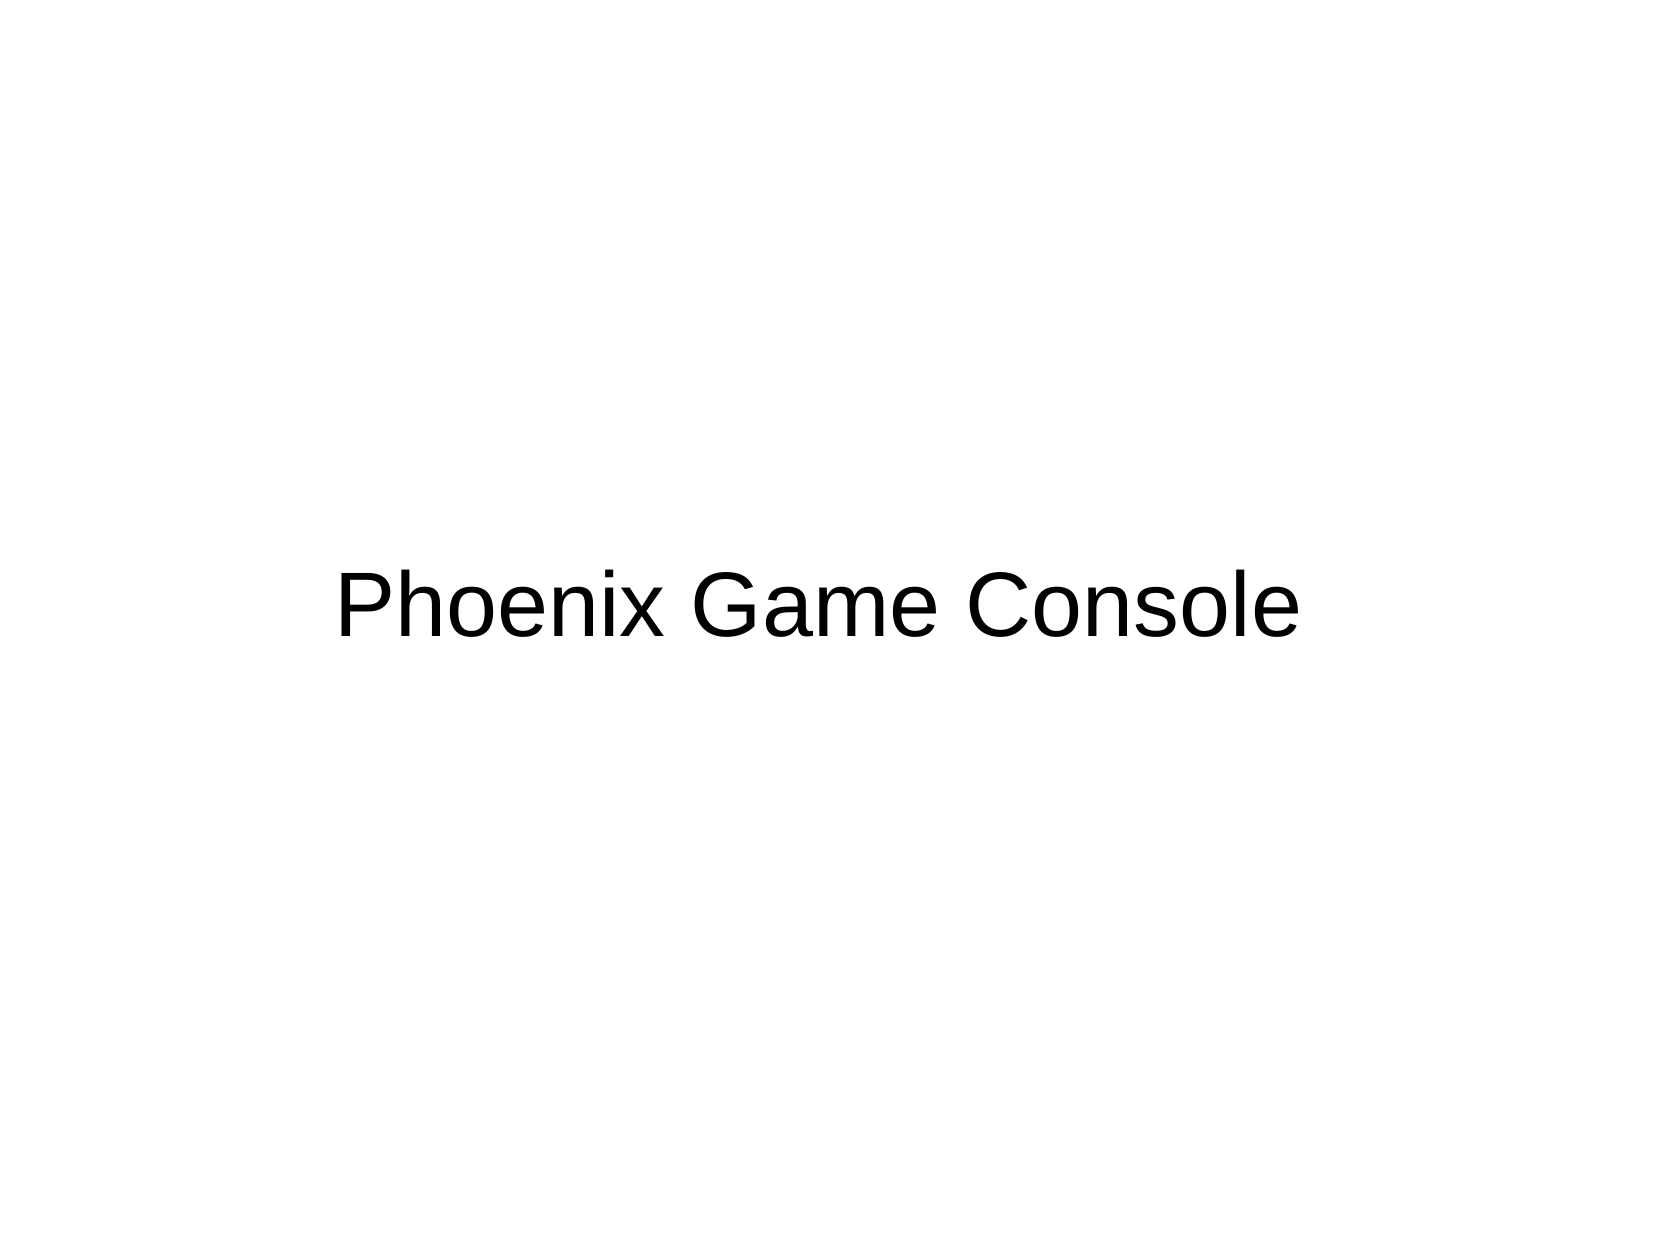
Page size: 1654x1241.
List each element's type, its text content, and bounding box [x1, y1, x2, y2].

title Phoenix Game Console [75, 501, 1564, 709]
